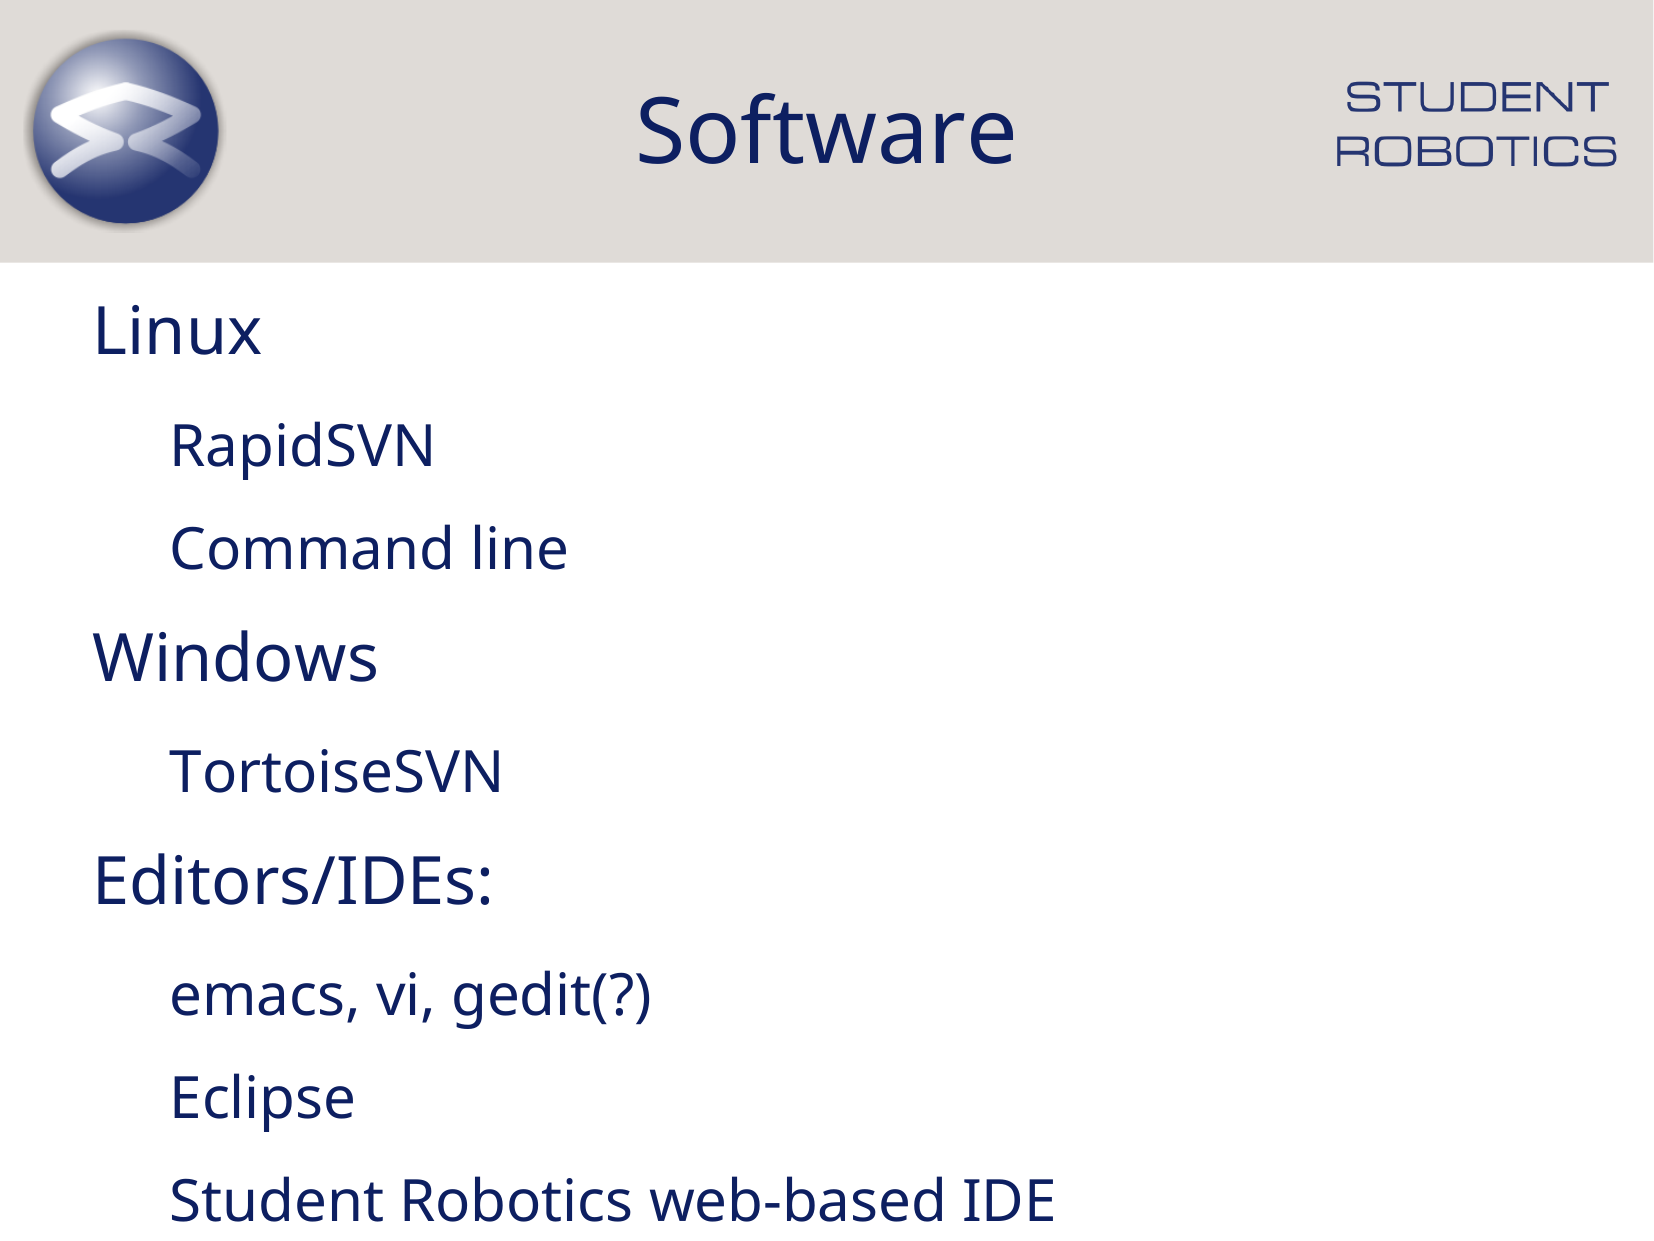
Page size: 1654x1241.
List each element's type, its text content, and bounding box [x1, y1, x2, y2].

title Software [82, 0, 1571, 257]
picture [9, 19, 82, 245]
picture [1571, 68, 1633, 174]
list Linux RapidSVN Command line Windows TortoiseSVN Editors/IDEs: emacs, vi, gedit(?) Eclipse Student Robotics web-based IDE [75, 283, 1564, 1126]
